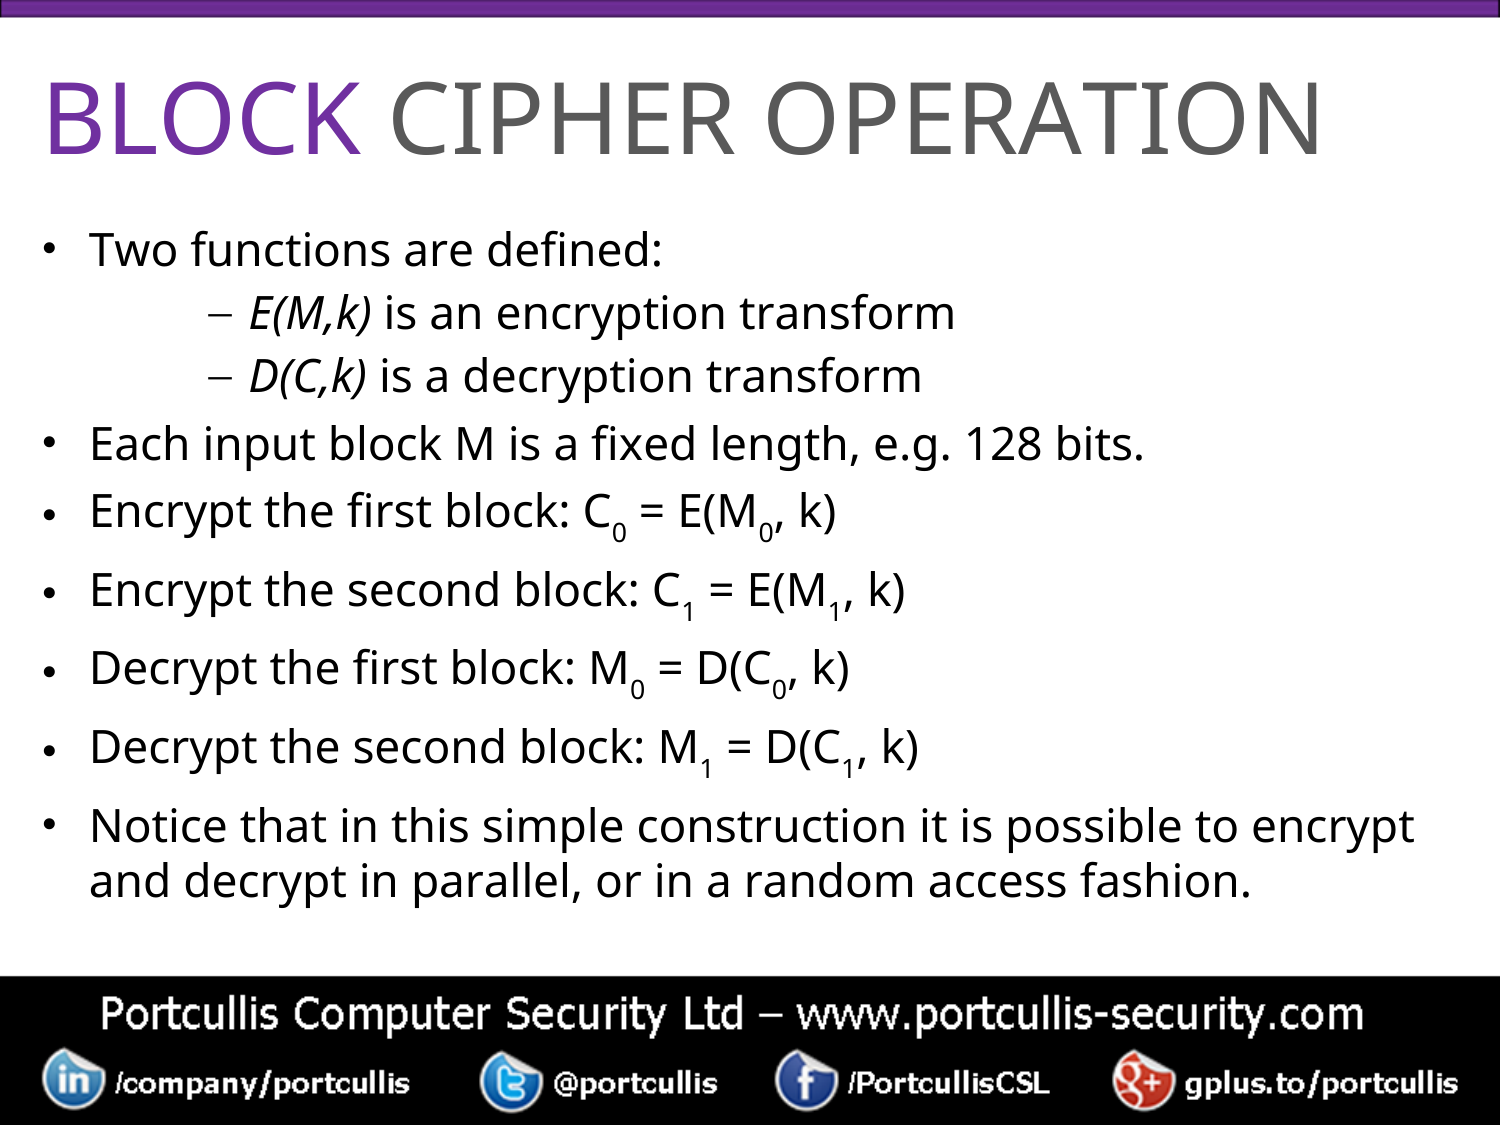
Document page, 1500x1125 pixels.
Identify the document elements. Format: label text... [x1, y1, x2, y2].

title BLOCK CIPHER OPERATION [41, 42, 1434, 202]
picture [0, 0, 1500, 1125]
list Two functions are defined: E(M,k) is an encryption transform D(C,k) is a decryption transform Each input block M is a fixed length, e.g. 128 bits. Encrypt the first block: C0 = E(M0, k) Encrypt the second block: C1 = E(M1, k) Decrypt the first block: M0 = D(C0, k) Decrypt the second block: M1 = D(C1, k) Notice that in this simple construction it is possible to encrypt and decrypt in parallel, or in a random access fashion. [41, 219, 1428, 965]
